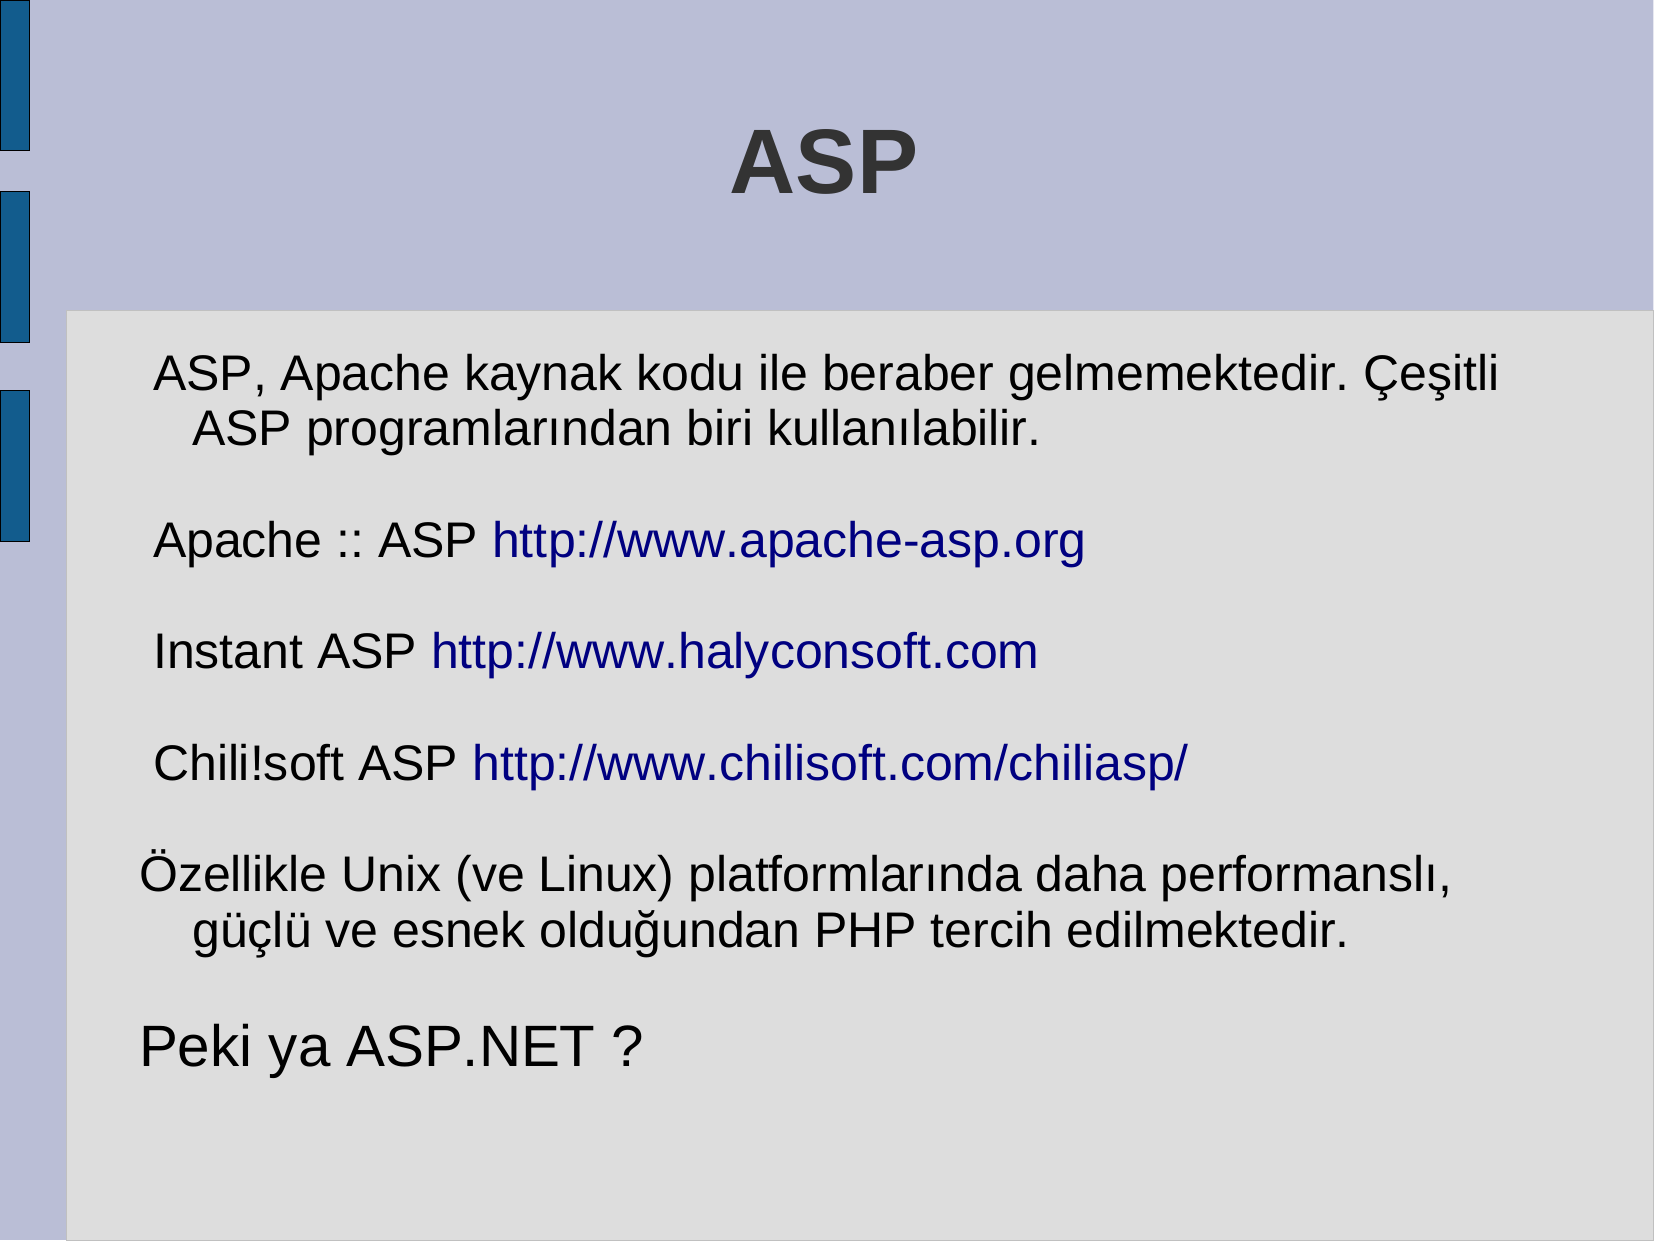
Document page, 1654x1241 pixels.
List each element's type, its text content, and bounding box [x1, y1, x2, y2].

title ASP [118, 58, 1531, 266]
list ASP, Apache kaynak kodu ile beraber gelmemektedir. Çeşitli ASP programlarından biri kullanılabilir. Apache :: ASP http://www.apache-asp.org Instant ASP http://www.halyconsoft.com Chili!soft ASP http://www.chilisoft.com/chiliasp/ Özellikle Unix (ve Linux) platformlarında daha performanslı, güçlü ve esnek olduğundan PHP tercih edilmektedir. Peki ya ASP.NET ? [121, 344, 1534, 1228]
